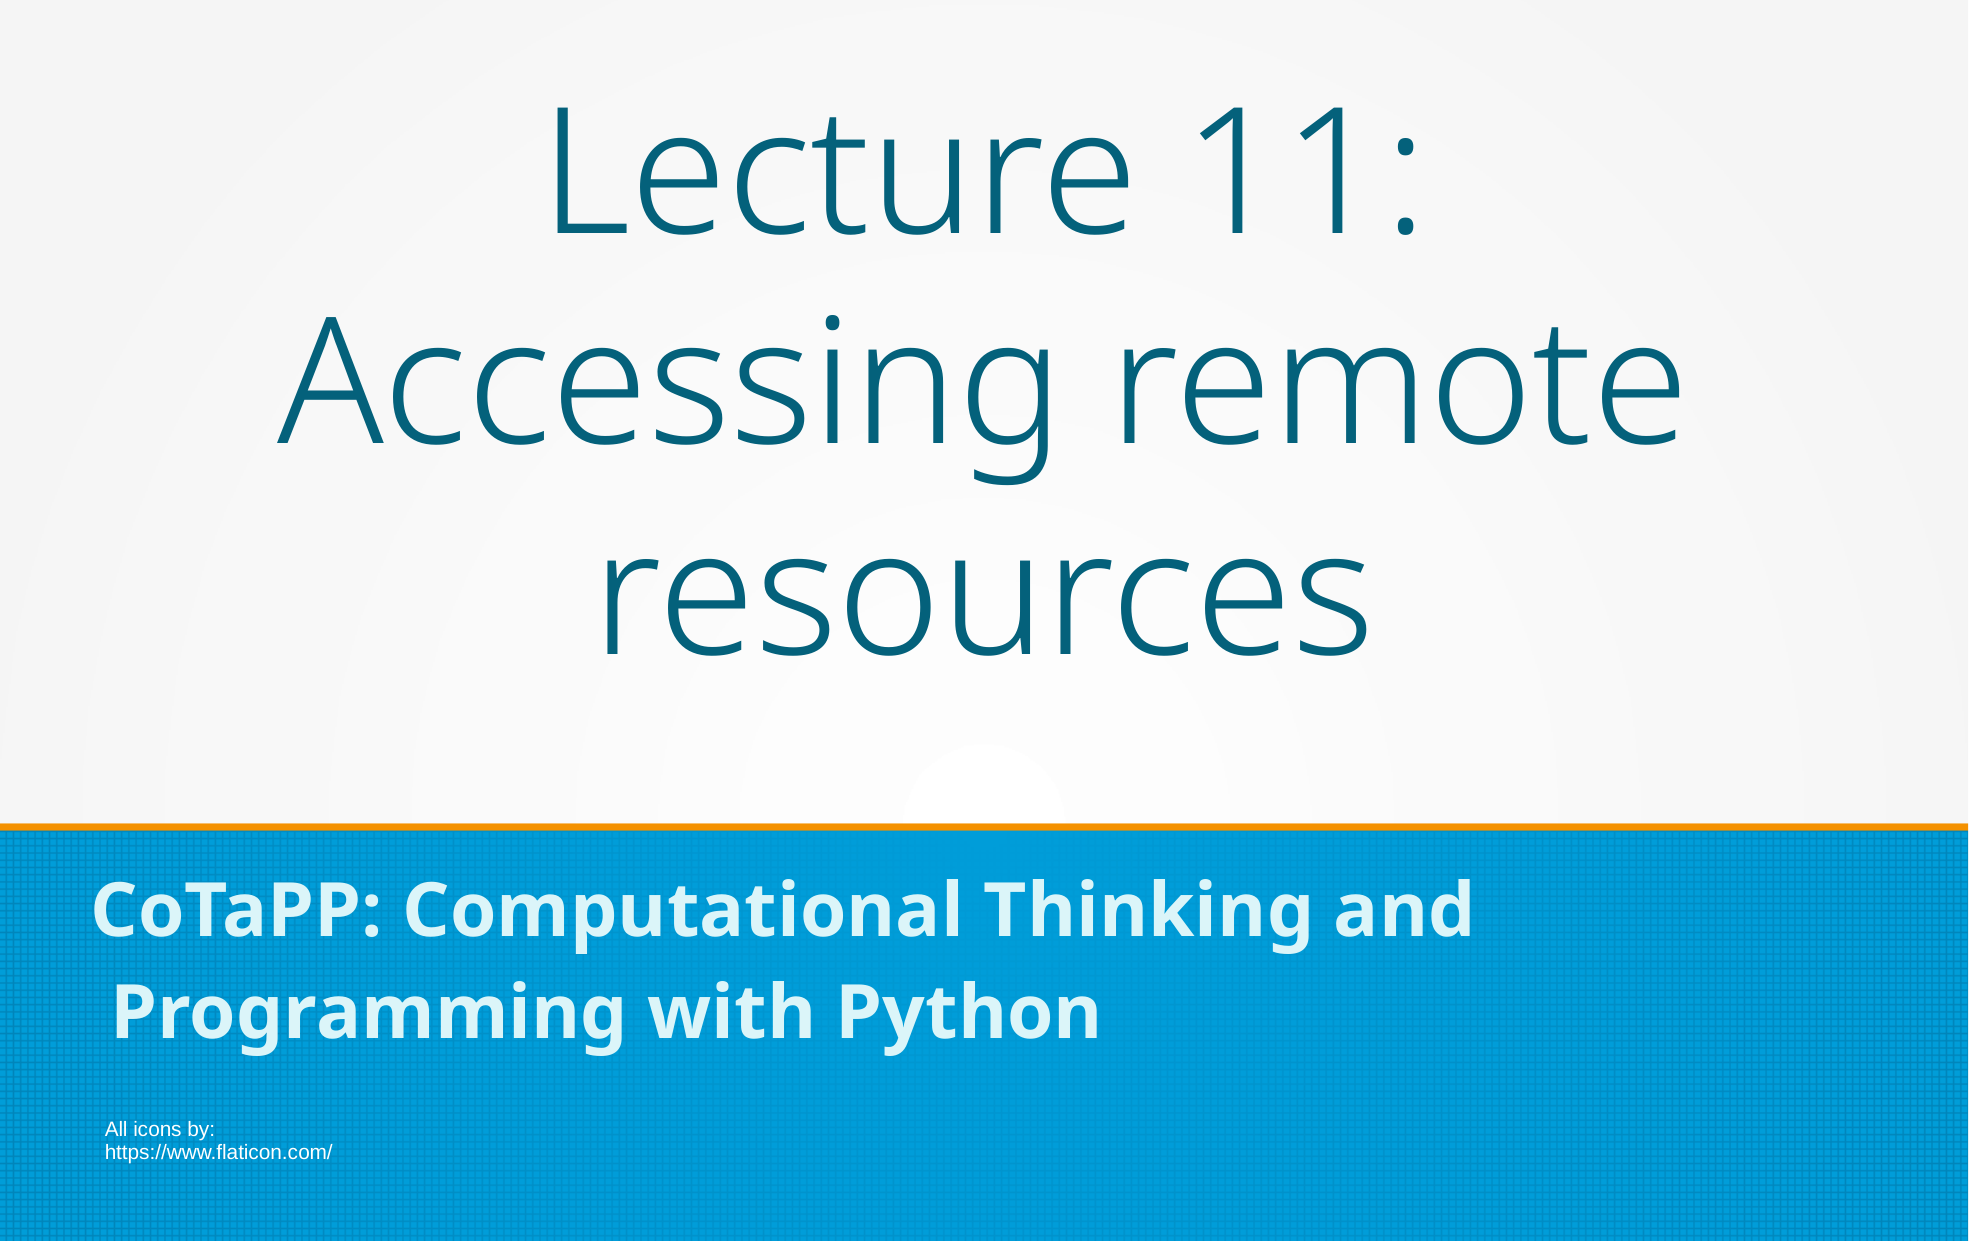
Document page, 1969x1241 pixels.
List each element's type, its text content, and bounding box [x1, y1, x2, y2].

subtitle CoTaPP: Computational Thinking and Programming with Python [90, 855, 1654, 1063]
title Lecture 11: Accessing remote resources [98, 49, 1870, 691]
text_box All icons by: https://www.flaticon.com/ [90, 1110, 348, 1172]
picture [0, 0, 1969, 830]
